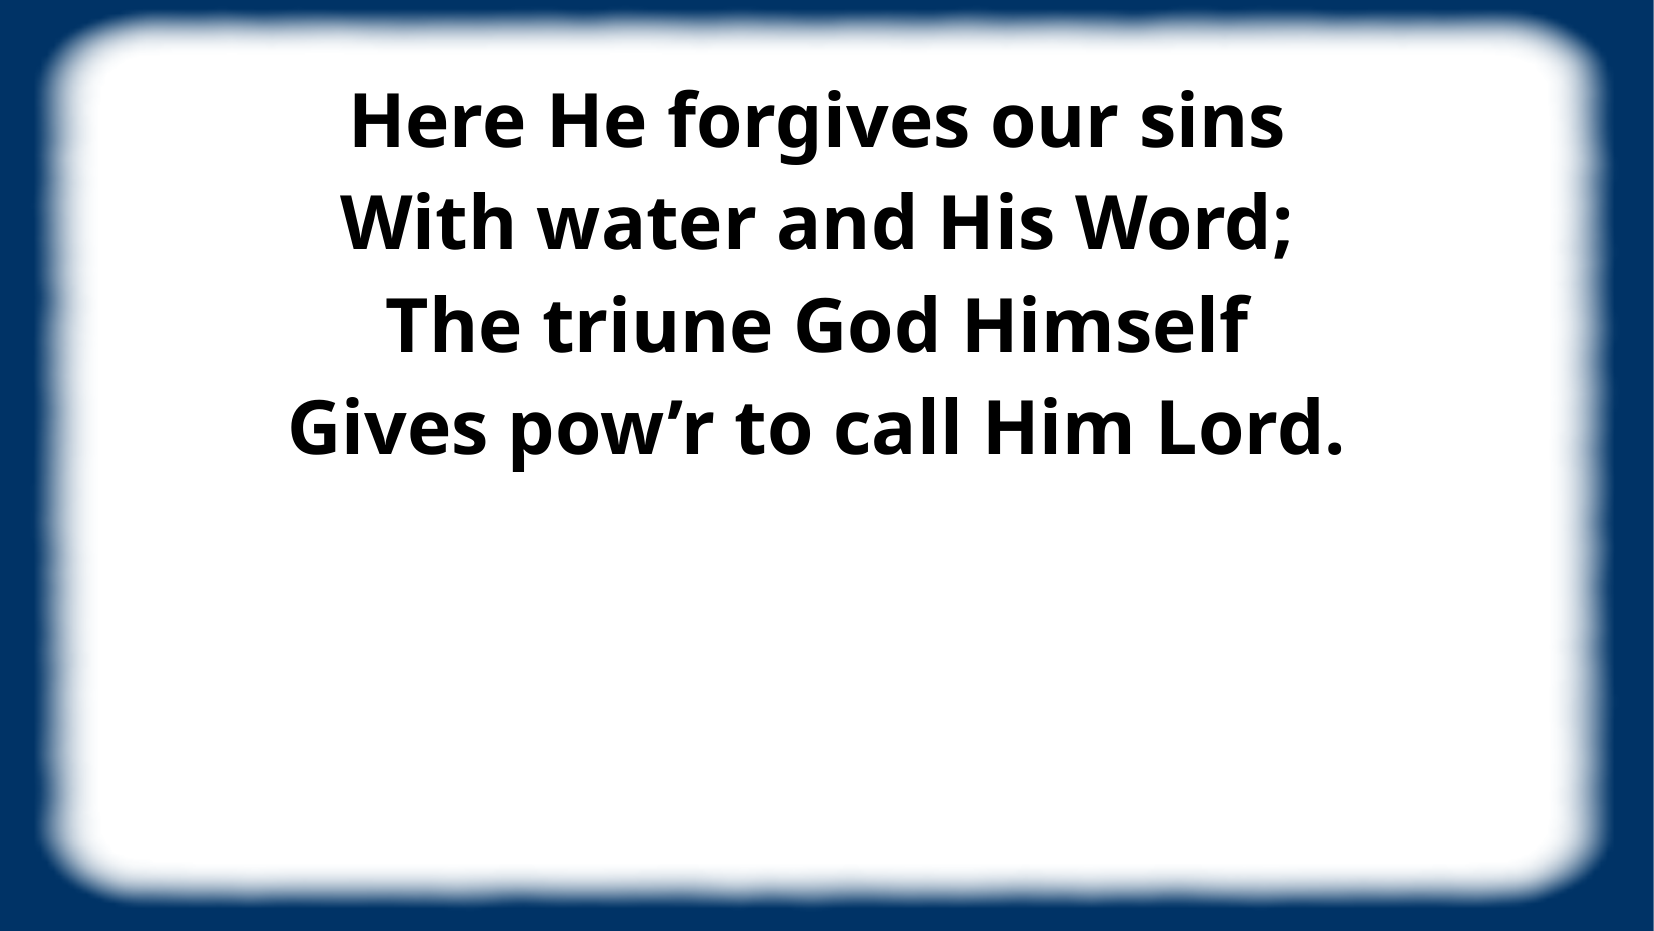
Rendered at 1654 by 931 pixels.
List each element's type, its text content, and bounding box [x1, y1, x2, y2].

picture [0, 0, 1654, 931]
text_box Here He forgives our sins With water and His Word; The triune God Himself Gives pow’r to call Him Lord. [90, 60, 1546, 473]
